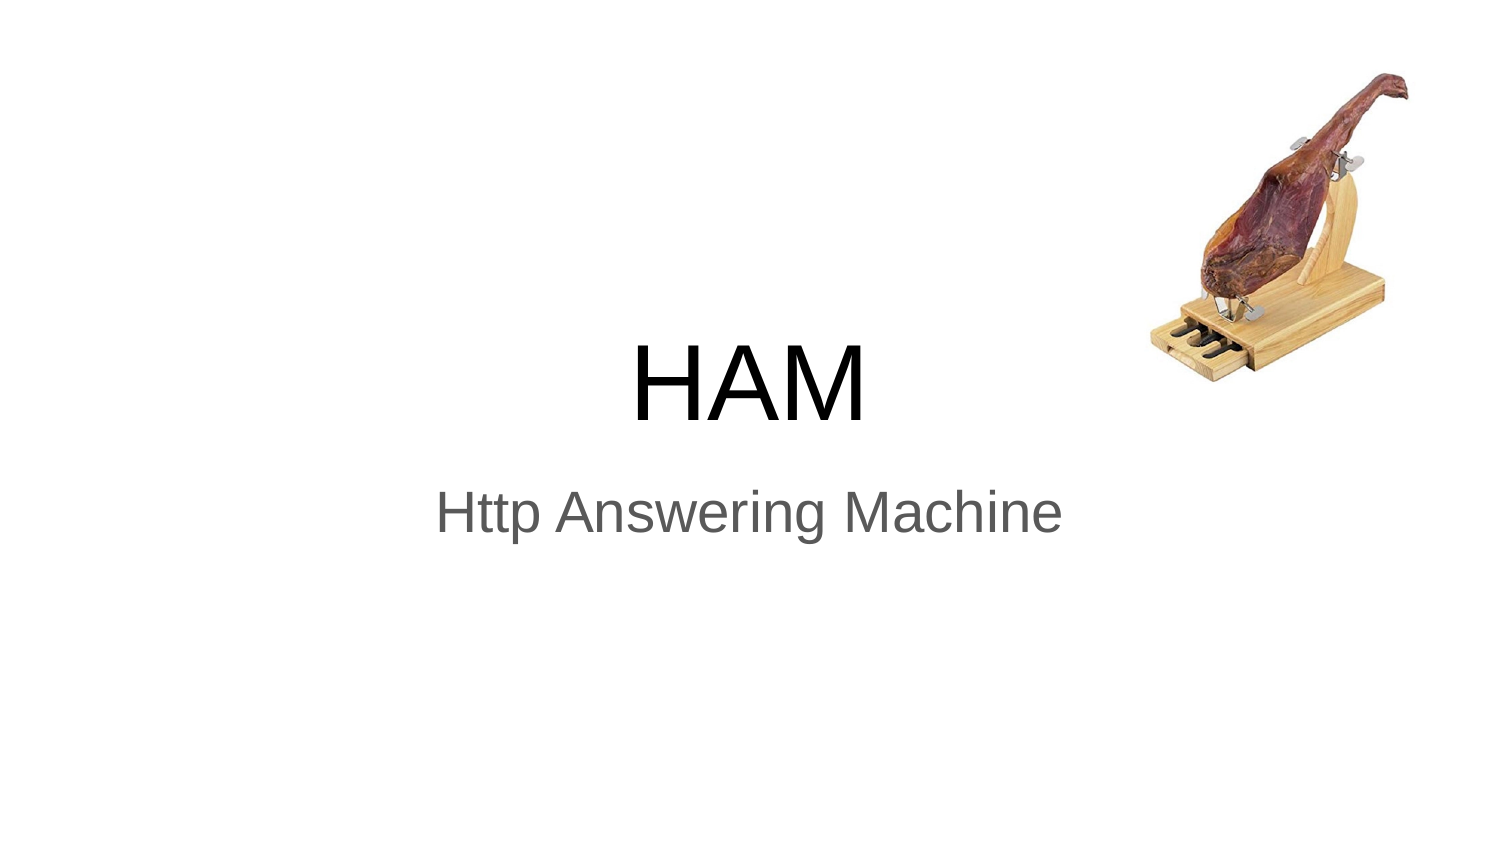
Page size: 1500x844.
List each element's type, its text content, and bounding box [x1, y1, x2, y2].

picture [1072, 19, 1490, 436]
title HAM [51, 122, 1449, 459]
subtitle Http Answering Machine [51, 464, 1449, 595]
